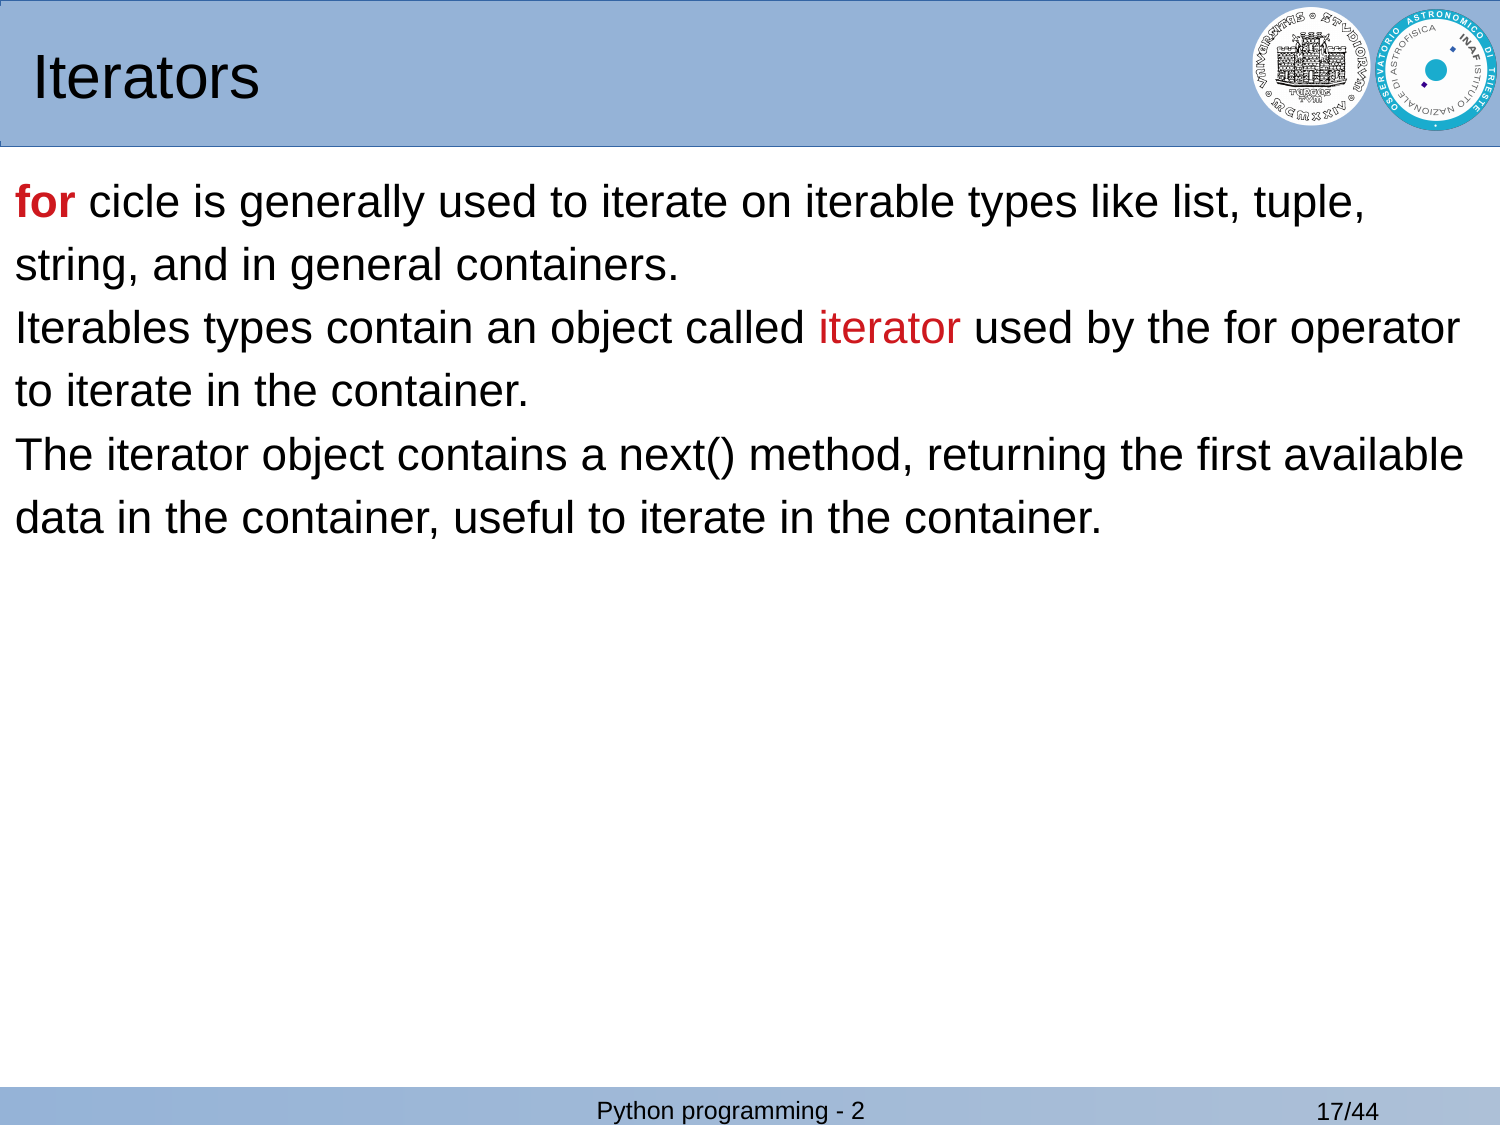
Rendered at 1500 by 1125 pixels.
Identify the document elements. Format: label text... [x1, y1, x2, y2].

list for cicle is generally used to iterate on iterable types like list, tuple, string, and in general containers. Iterables types contain an object called iterator used by the for operator to iterate in the container. The iterator object contains a next() method, returning the first available data in the container, useful to iterate in the container. [0, 155, 1500, 1012]
text_box Iterators [0, 5, 1253, 141]
picture [1253, 0, 1500, 155]
